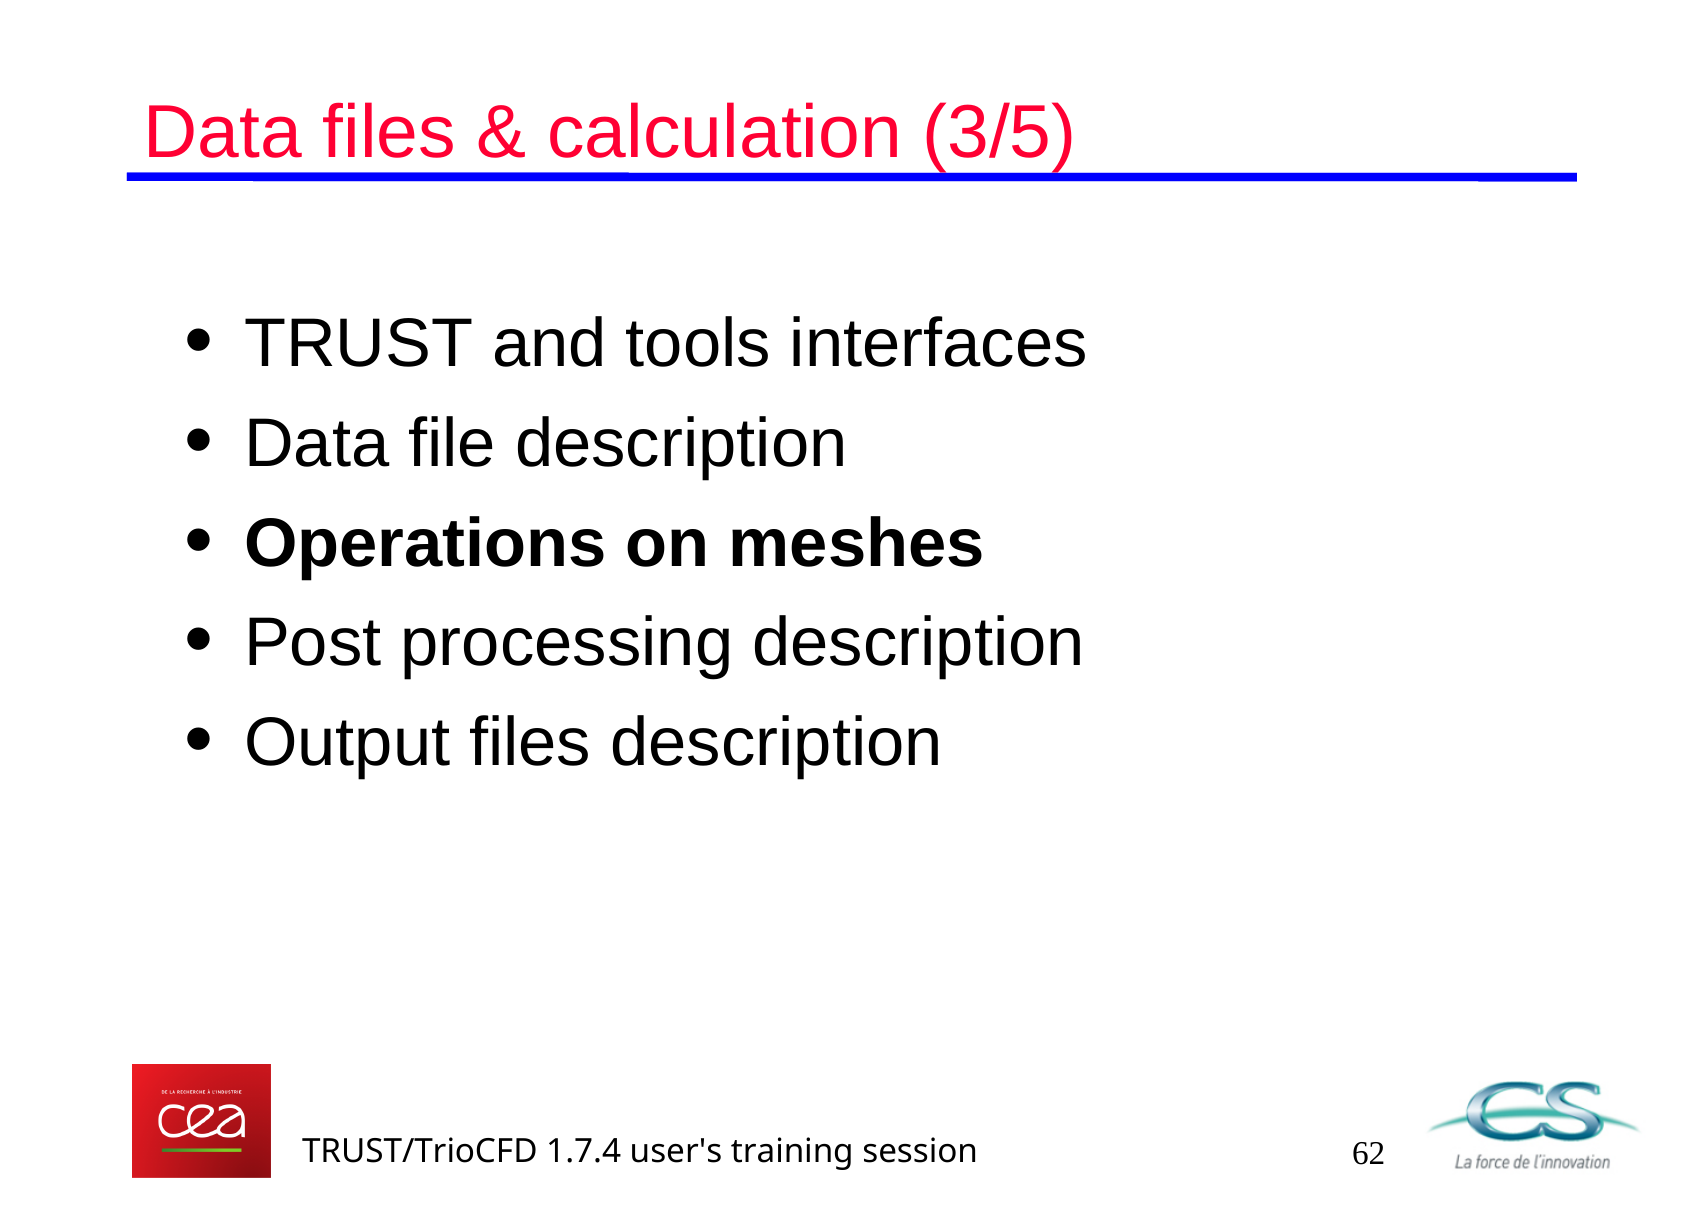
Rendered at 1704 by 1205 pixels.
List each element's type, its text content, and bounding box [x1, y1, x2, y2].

title Data files & calculation (3/5) [127, 39, 1661, 215]
picture [1423, 1072, 1648, 1179]
picture [132, 1064, 271, 1178]
list TRUST and tools interfaces Data file description Operations on meshes Post processing description Output files description [169, 290, 1310, 902]
